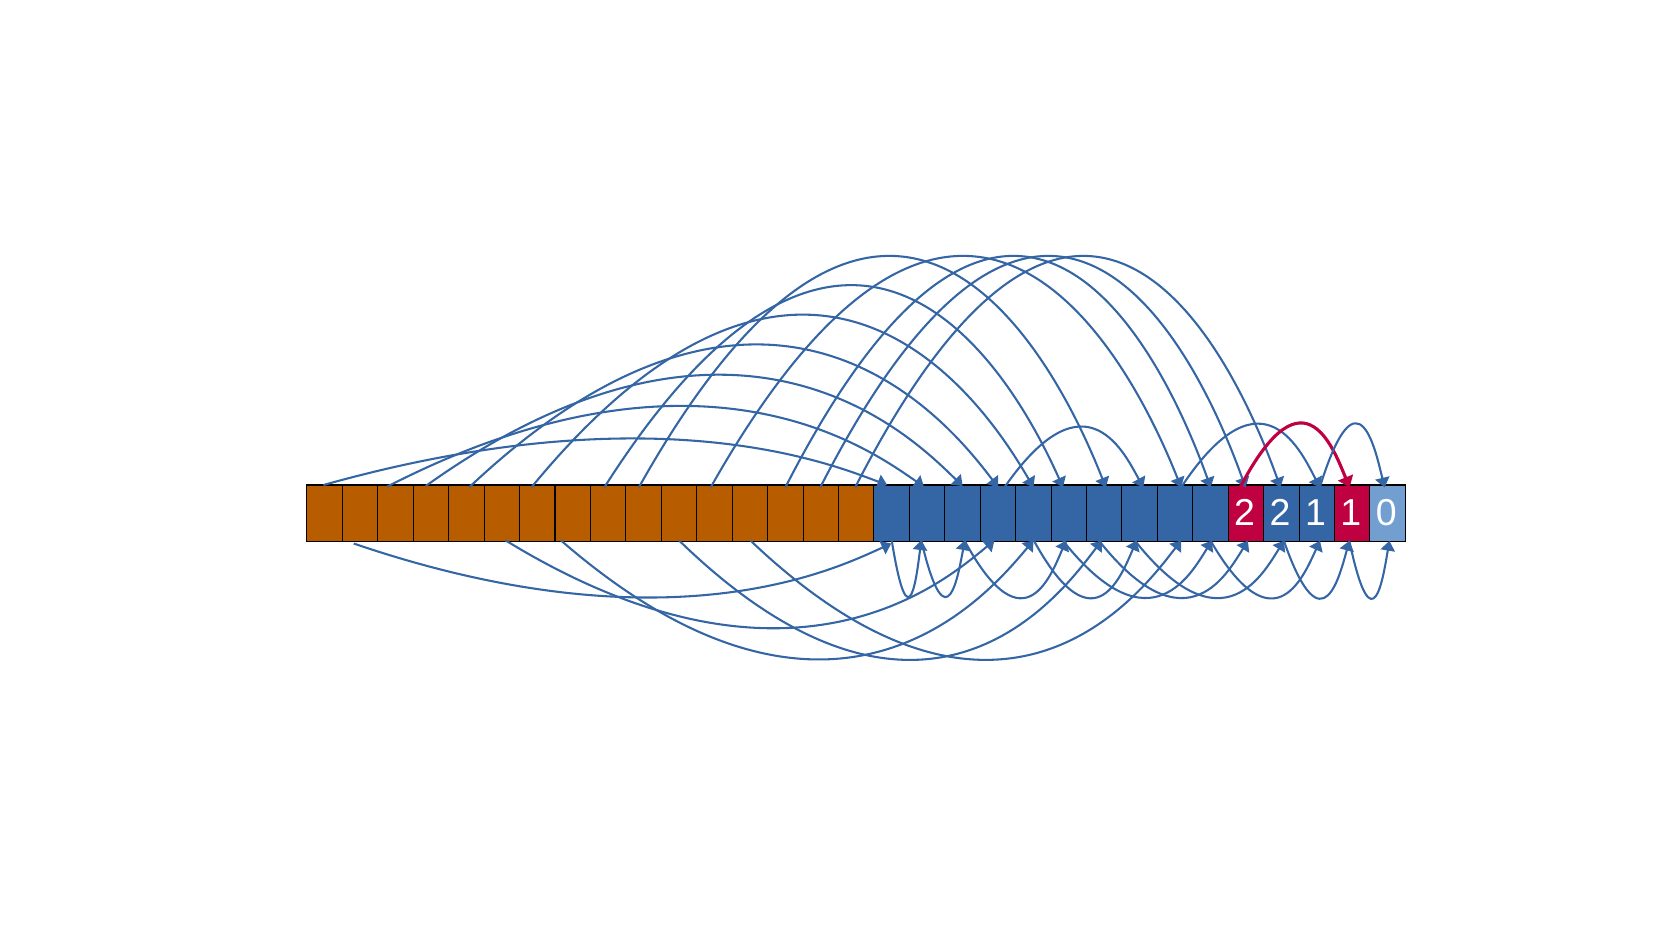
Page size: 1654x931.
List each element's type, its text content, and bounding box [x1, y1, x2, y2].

table_header [1016, 486, 1051, 541]
table_header [307, 486, 342, 541]
table_header 1 [1300, 486, 1334, 541]
table_header 1 [1335, 486, 1369, 541]
table_header [626, 486, 661, 541]
table_header [839, 486, 873, 541]
table_header [591, 486, 625, 541]
table_header [874, 486, 909, 541]
table_header [697, 486, 732, 541]
table_header 2 [1229, 486, 1263, 541]
table_header [981, 486, 1015, 541]
table_header 0 [1370, 486, 1405, 541]
table_header [804, 486, 838, 541]
table_header [1052, 486, 1086, 541]
table_header [520, 486, 554, 541]
table_header [1193, 486, 1228, 541]
table_header [556, 486, 590, 541]
table_header [768, 486, 803, 541]
table_header [485, 486, 519, 541]
table_header [1087, 486, 1121, 541]
table_header 2 [1264, 486, 1299, 541]
table_header [343, 486, 377, 541]
table_header [733, 486, 767, 541]
table_header [945, 486, 980, 541]
table_header [414, 486, 448, 541]
table_header [378, 486, 413, 541]
table_header [662, 486, 696, 541]
table_header [1122, 486, 1157, 541]
table_header [449, 486, 484, 541]
table_header [910, 486, 944, 541]
table_header [1158, 486, 1192, 541]
